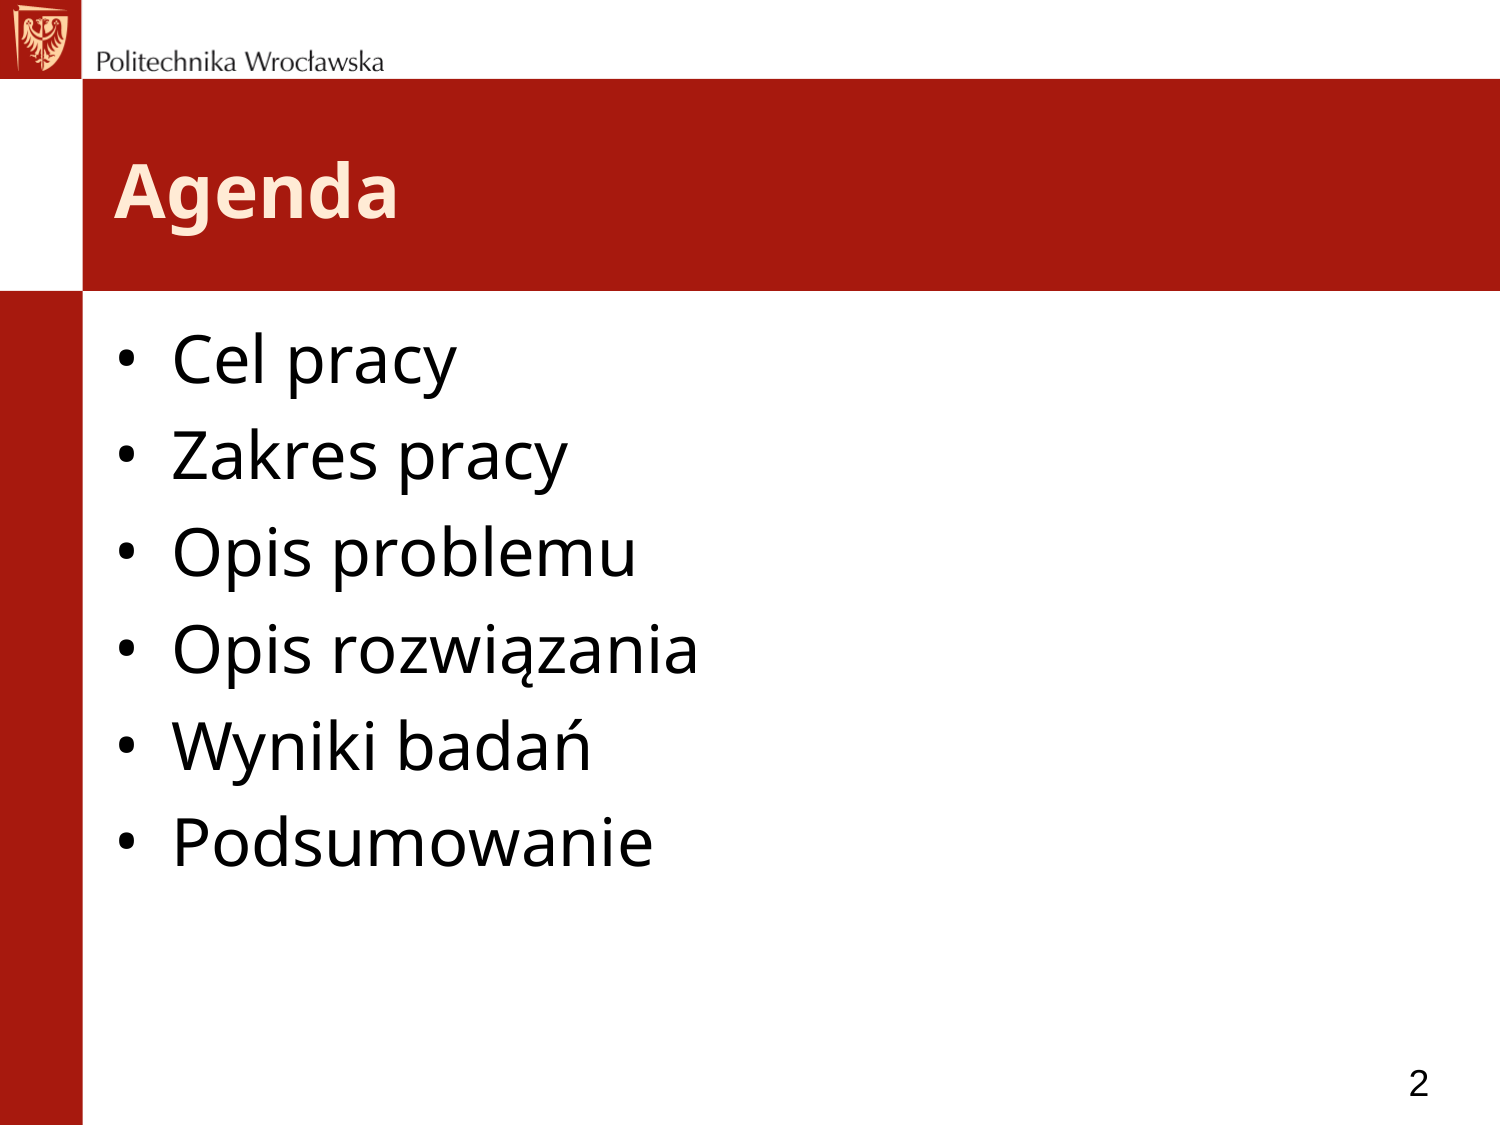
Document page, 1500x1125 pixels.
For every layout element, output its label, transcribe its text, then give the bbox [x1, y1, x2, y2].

list Cel pracy Zakres pracy Opis problemu Opis rozwiązania Wyniki badań Podsumowanie [100, 308, 1483, 1125]
text_box <number> [1393, 1051, 1499, 1122]
picture [0, 0, 384, 79]
title Agenda [100, 103, 1483, 274]
